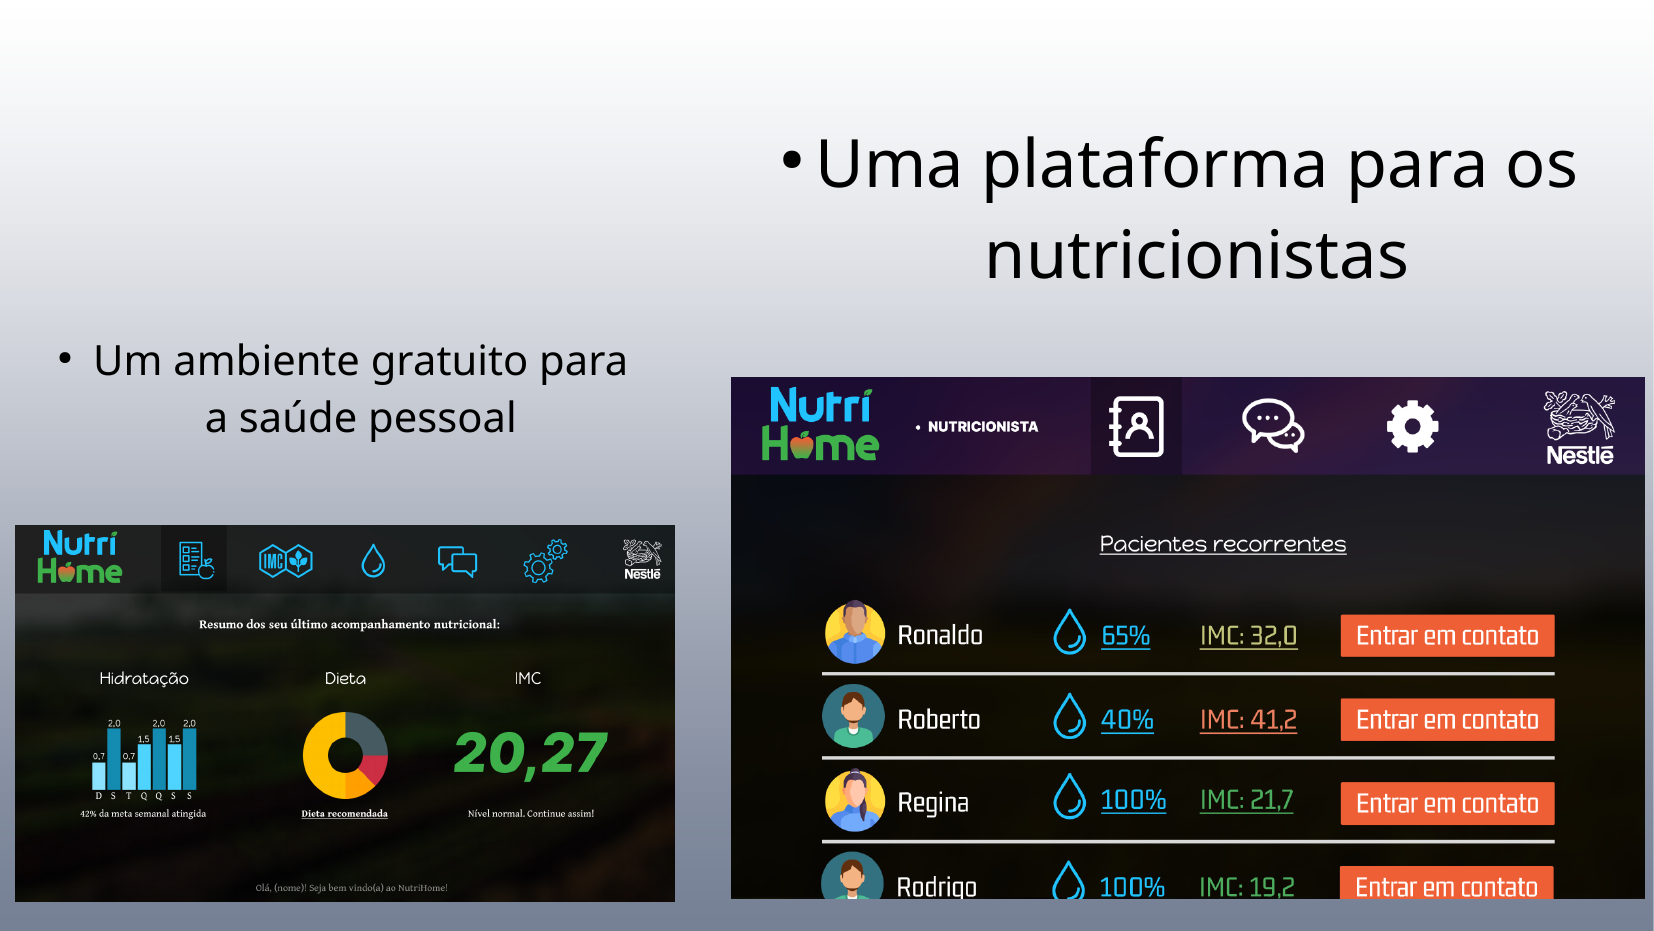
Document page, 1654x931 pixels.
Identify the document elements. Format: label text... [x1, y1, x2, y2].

text_box Um ambiente gratuito para a saúde pessoal [55, 250, 631, 525]
text_box Uma plataforma para os nutricionistas [752, 69, 1607, 346]
picture [0, 0, 1654, 931]
